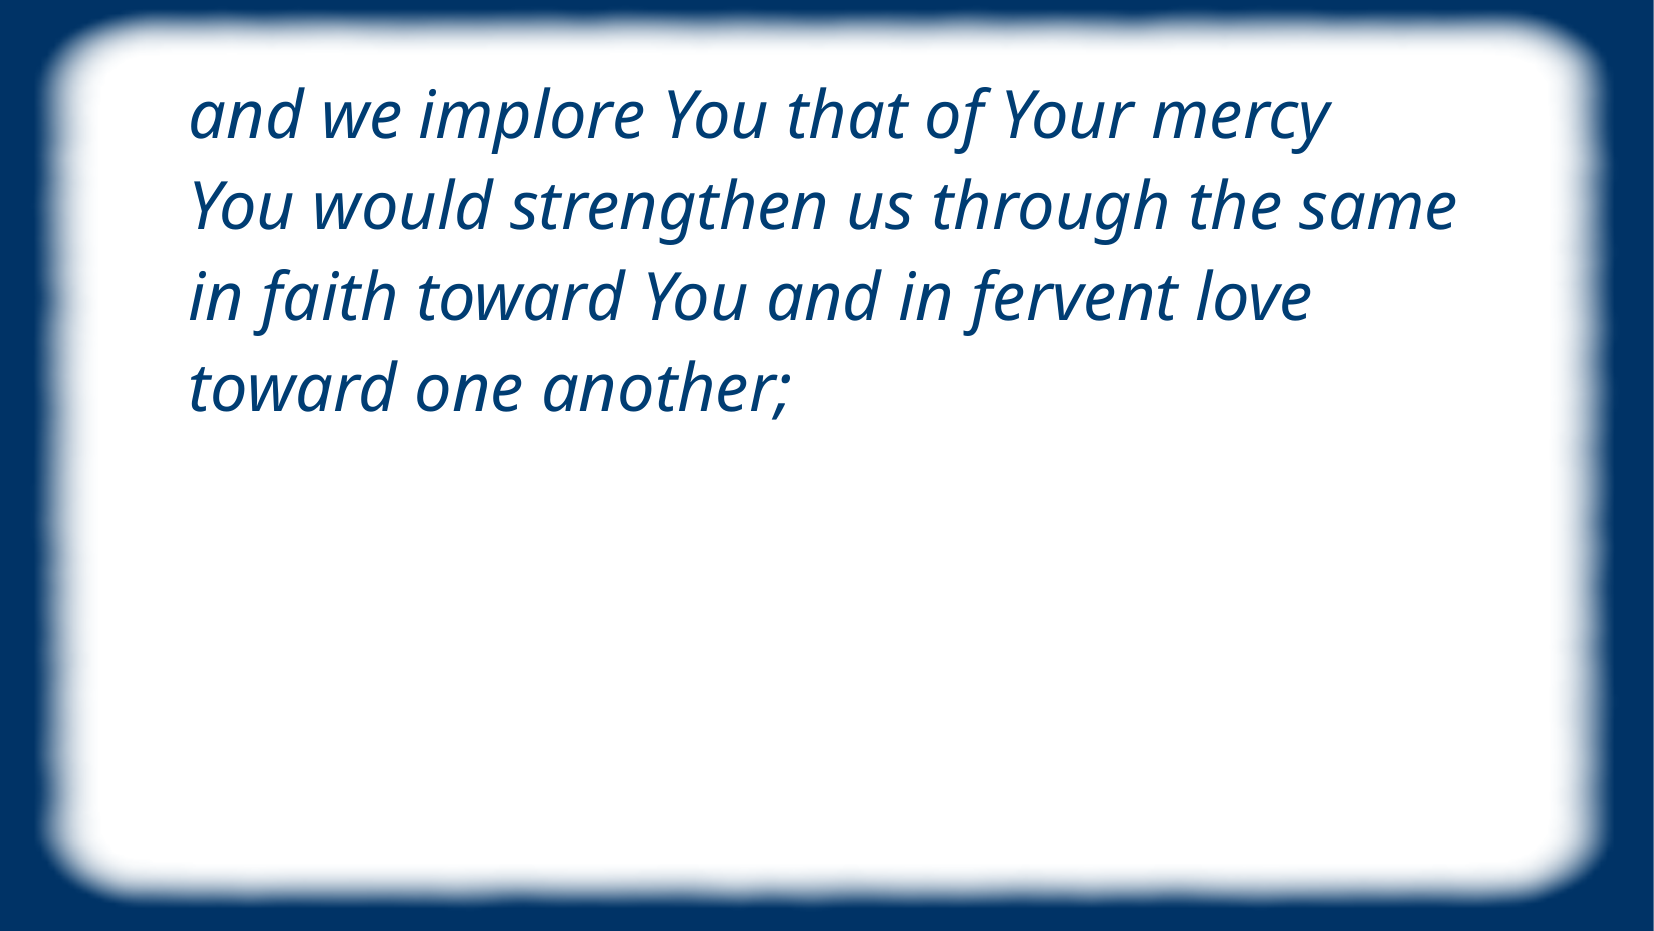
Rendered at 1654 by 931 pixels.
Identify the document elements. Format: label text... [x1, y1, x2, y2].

text_box and we implore You that of Your mercy You would strengthen us through the same in faith toward You and in fervent love toward one another; [105, 60, 1501, 430]
picture [0, 0, 1654, 931]
